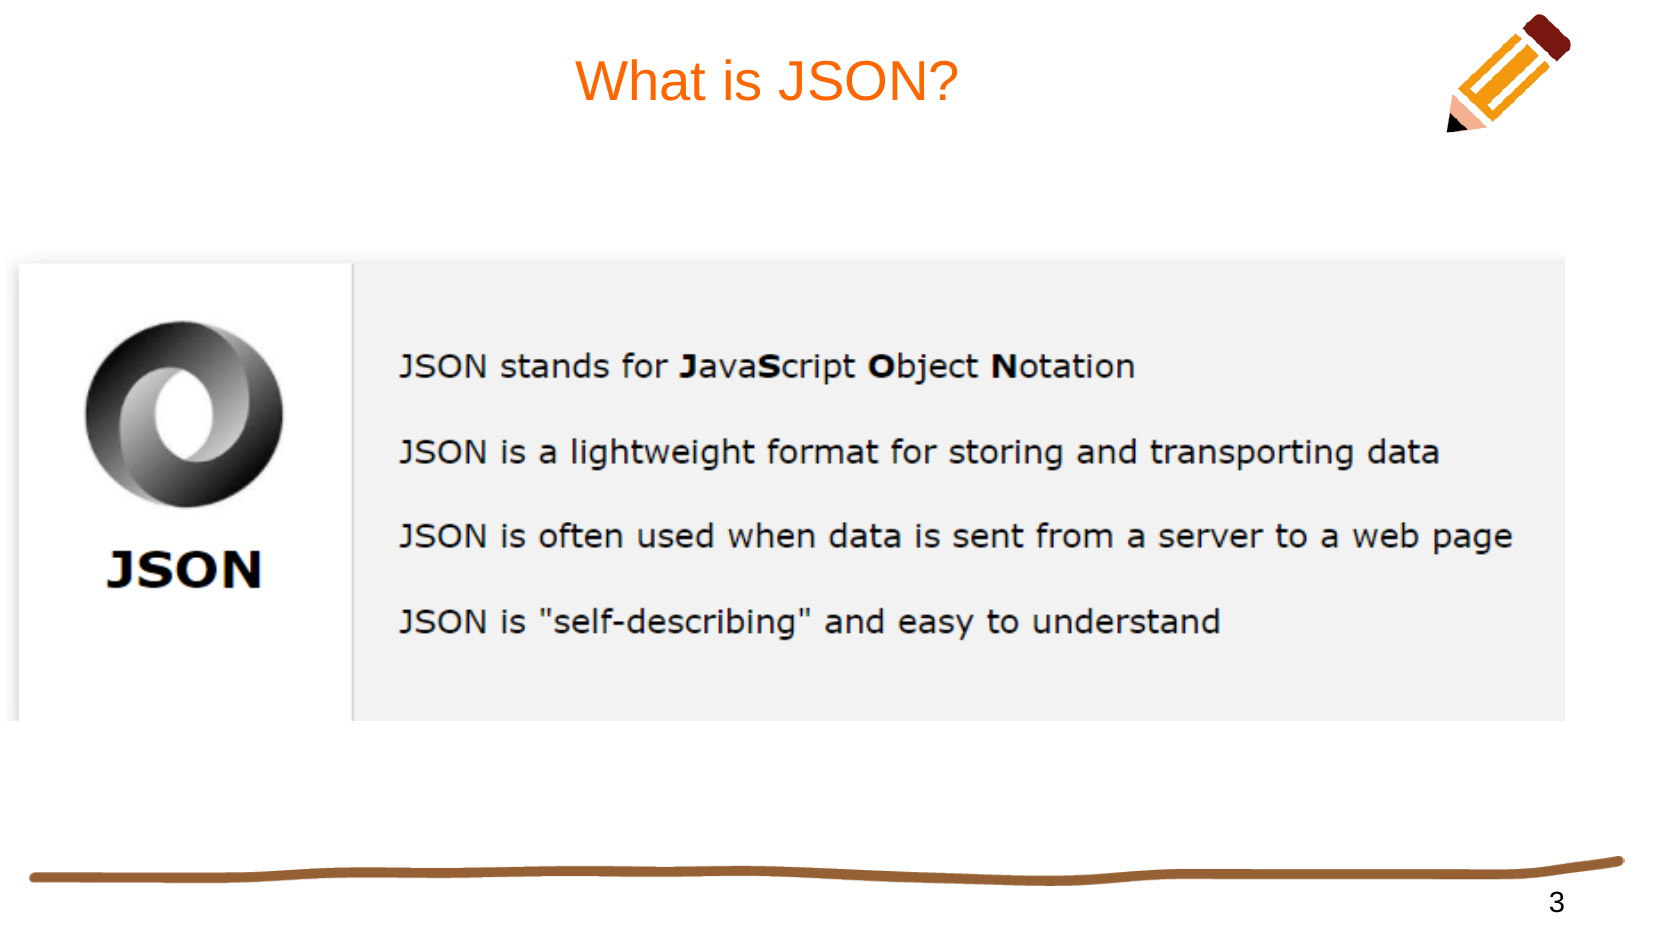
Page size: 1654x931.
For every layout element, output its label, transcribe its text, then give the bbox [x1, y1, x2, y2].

picture [1446, 14, 1571, 133]
picture [29, 856, 1625, 886]
title What is JSON? [88, 29, 1447, 133]
picture [5, 247, 1565, 721]
